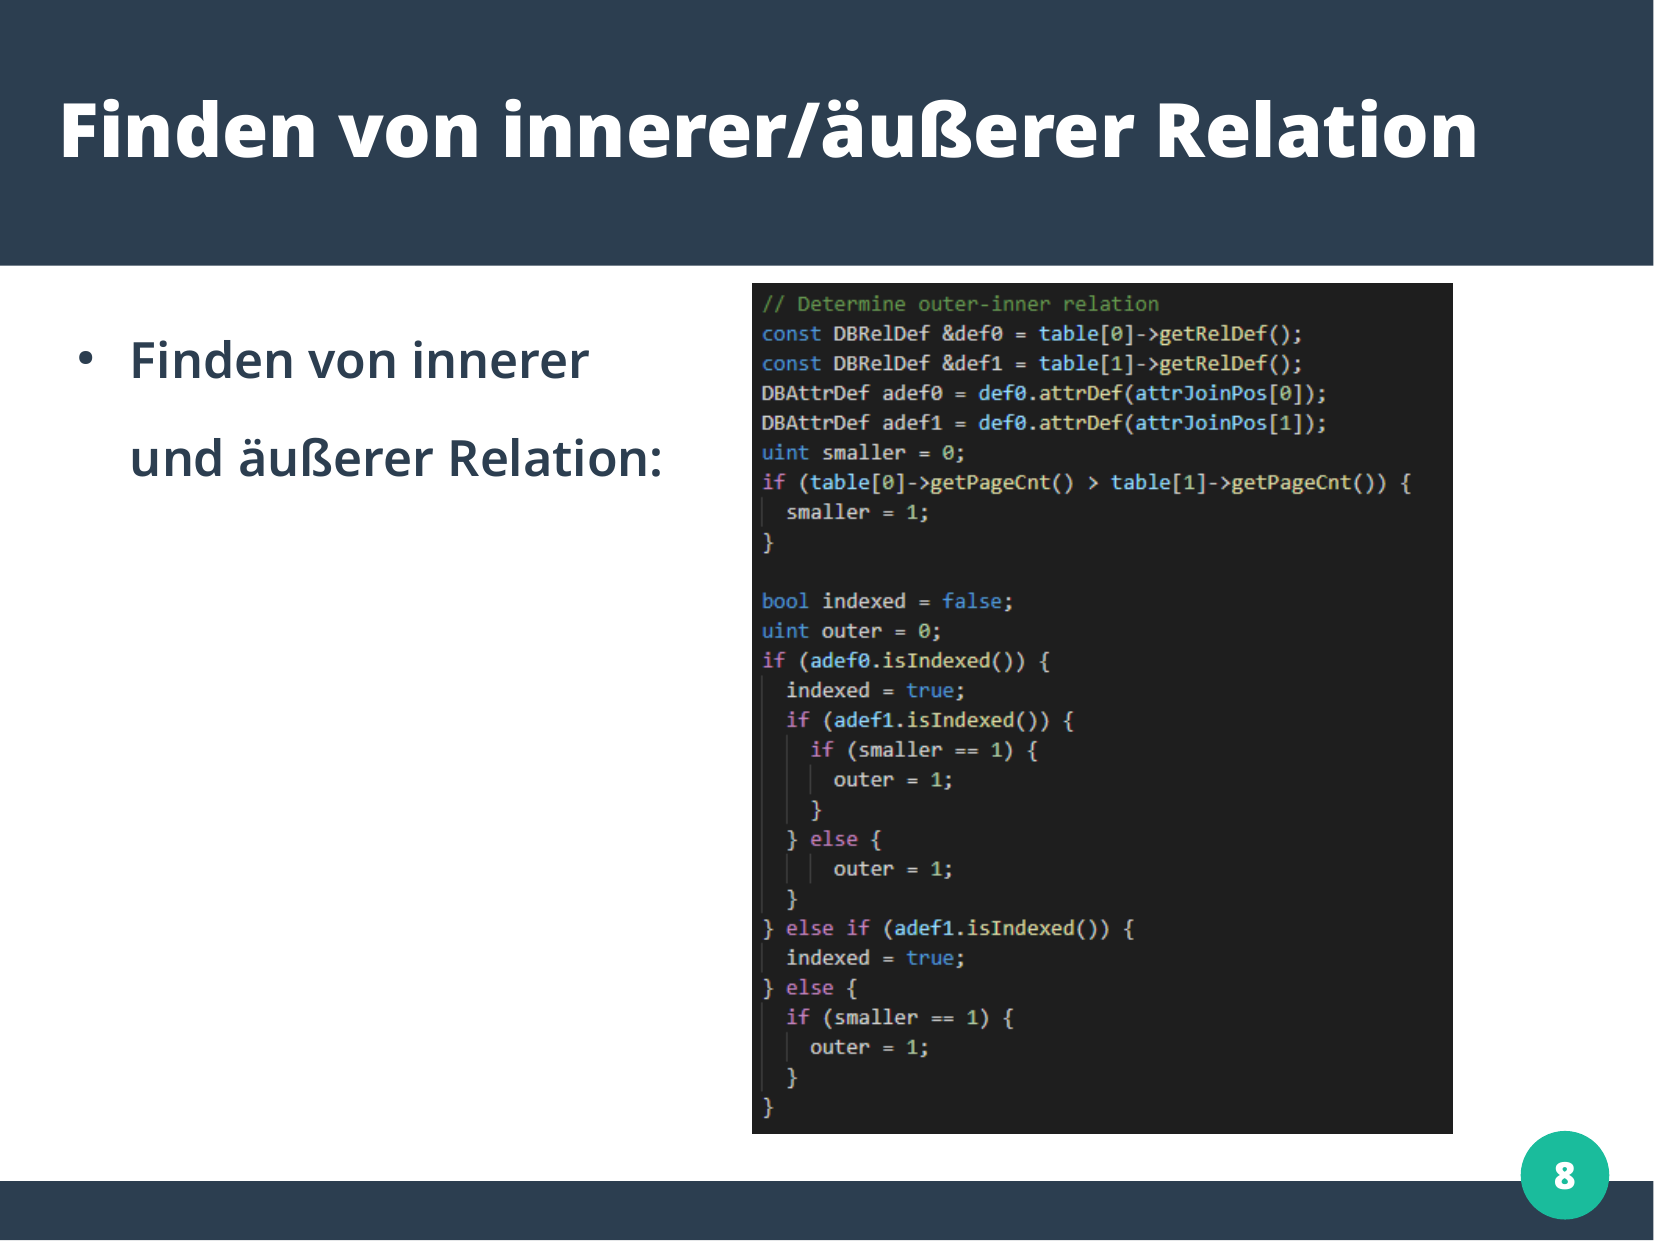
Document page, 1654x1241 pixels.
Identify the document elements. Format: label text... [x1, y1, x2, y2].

list Finden von innerer und äußerer Relation: [59, 324, 1595, 1152]
picture [752, 283, 1453, 1134]
title Finden von innerer/äußerer Relation [59, 49, 1595, 207]
